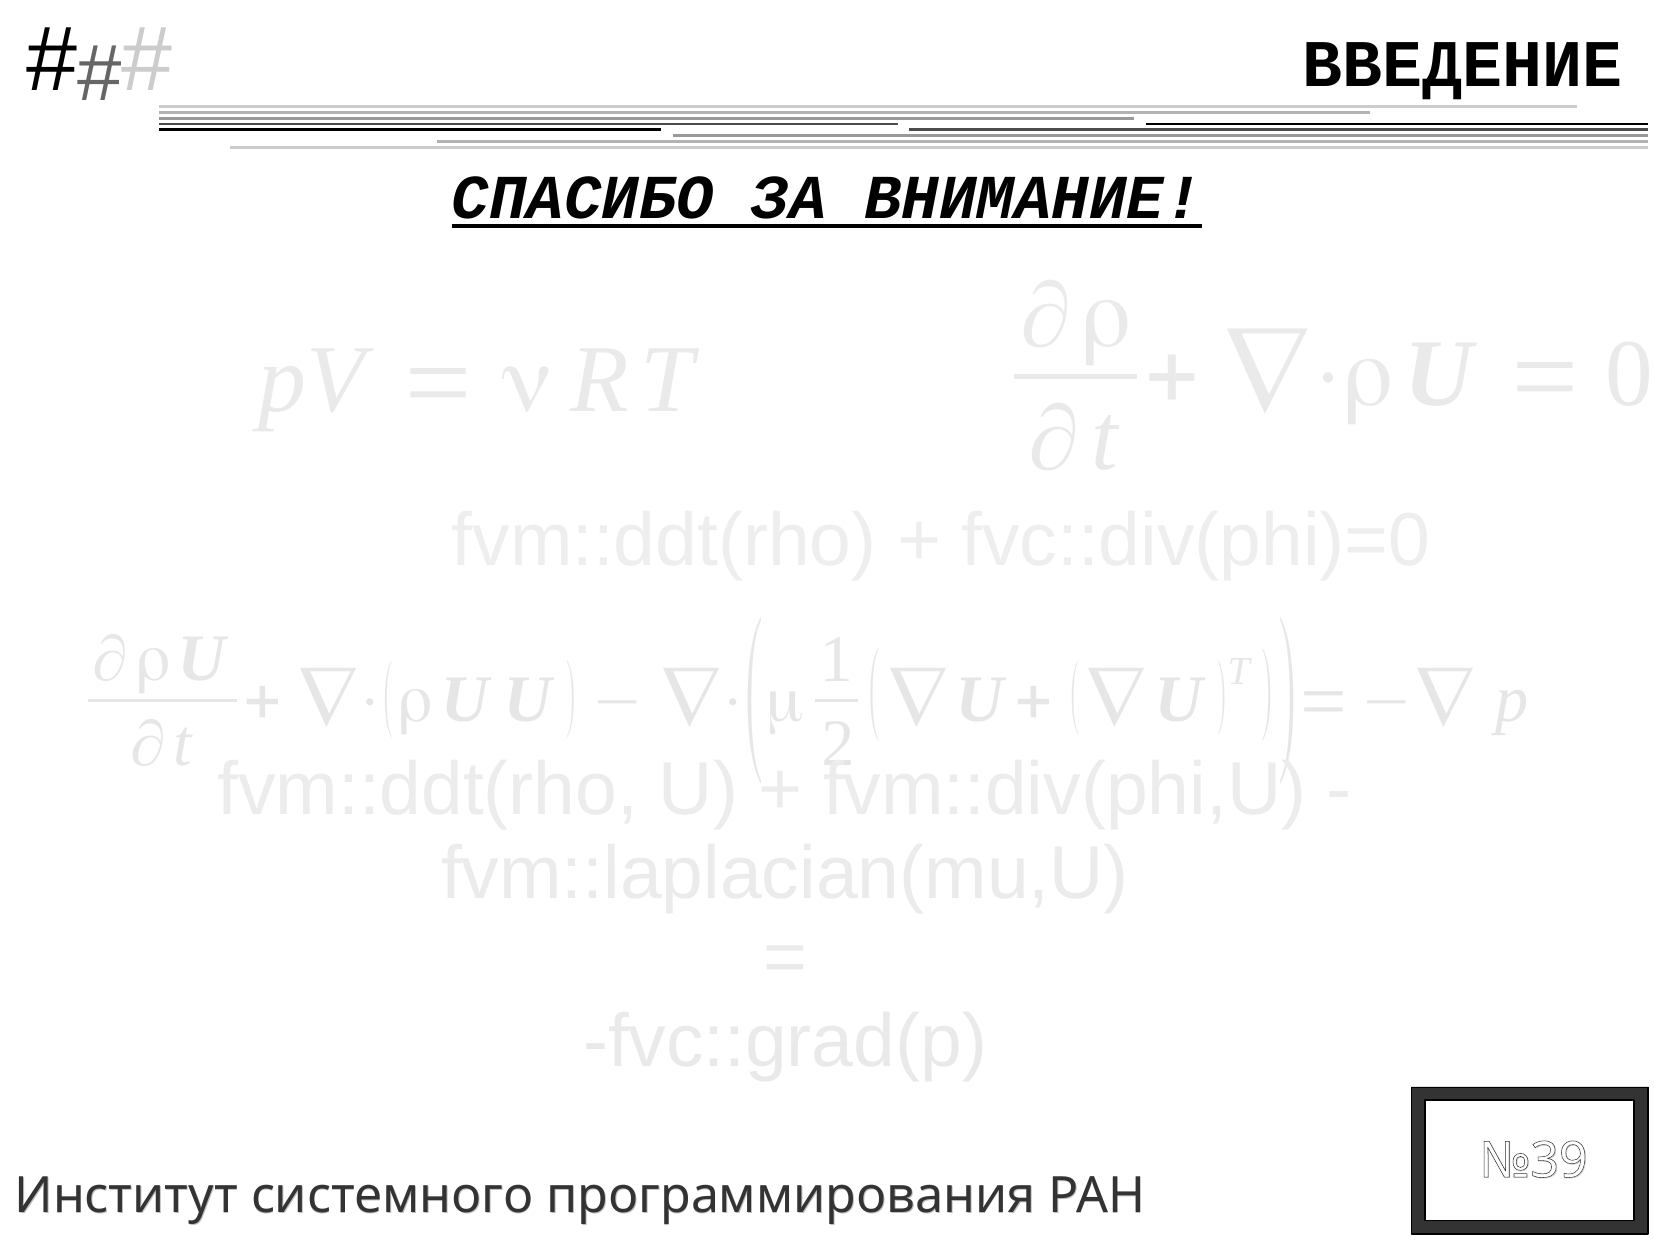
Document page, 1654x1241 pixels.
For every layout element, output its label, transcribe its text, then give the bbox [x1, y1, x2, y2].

title СПАСИБО ЗА ВНИМАНИЕ! [0, 147, 1654, 257]
